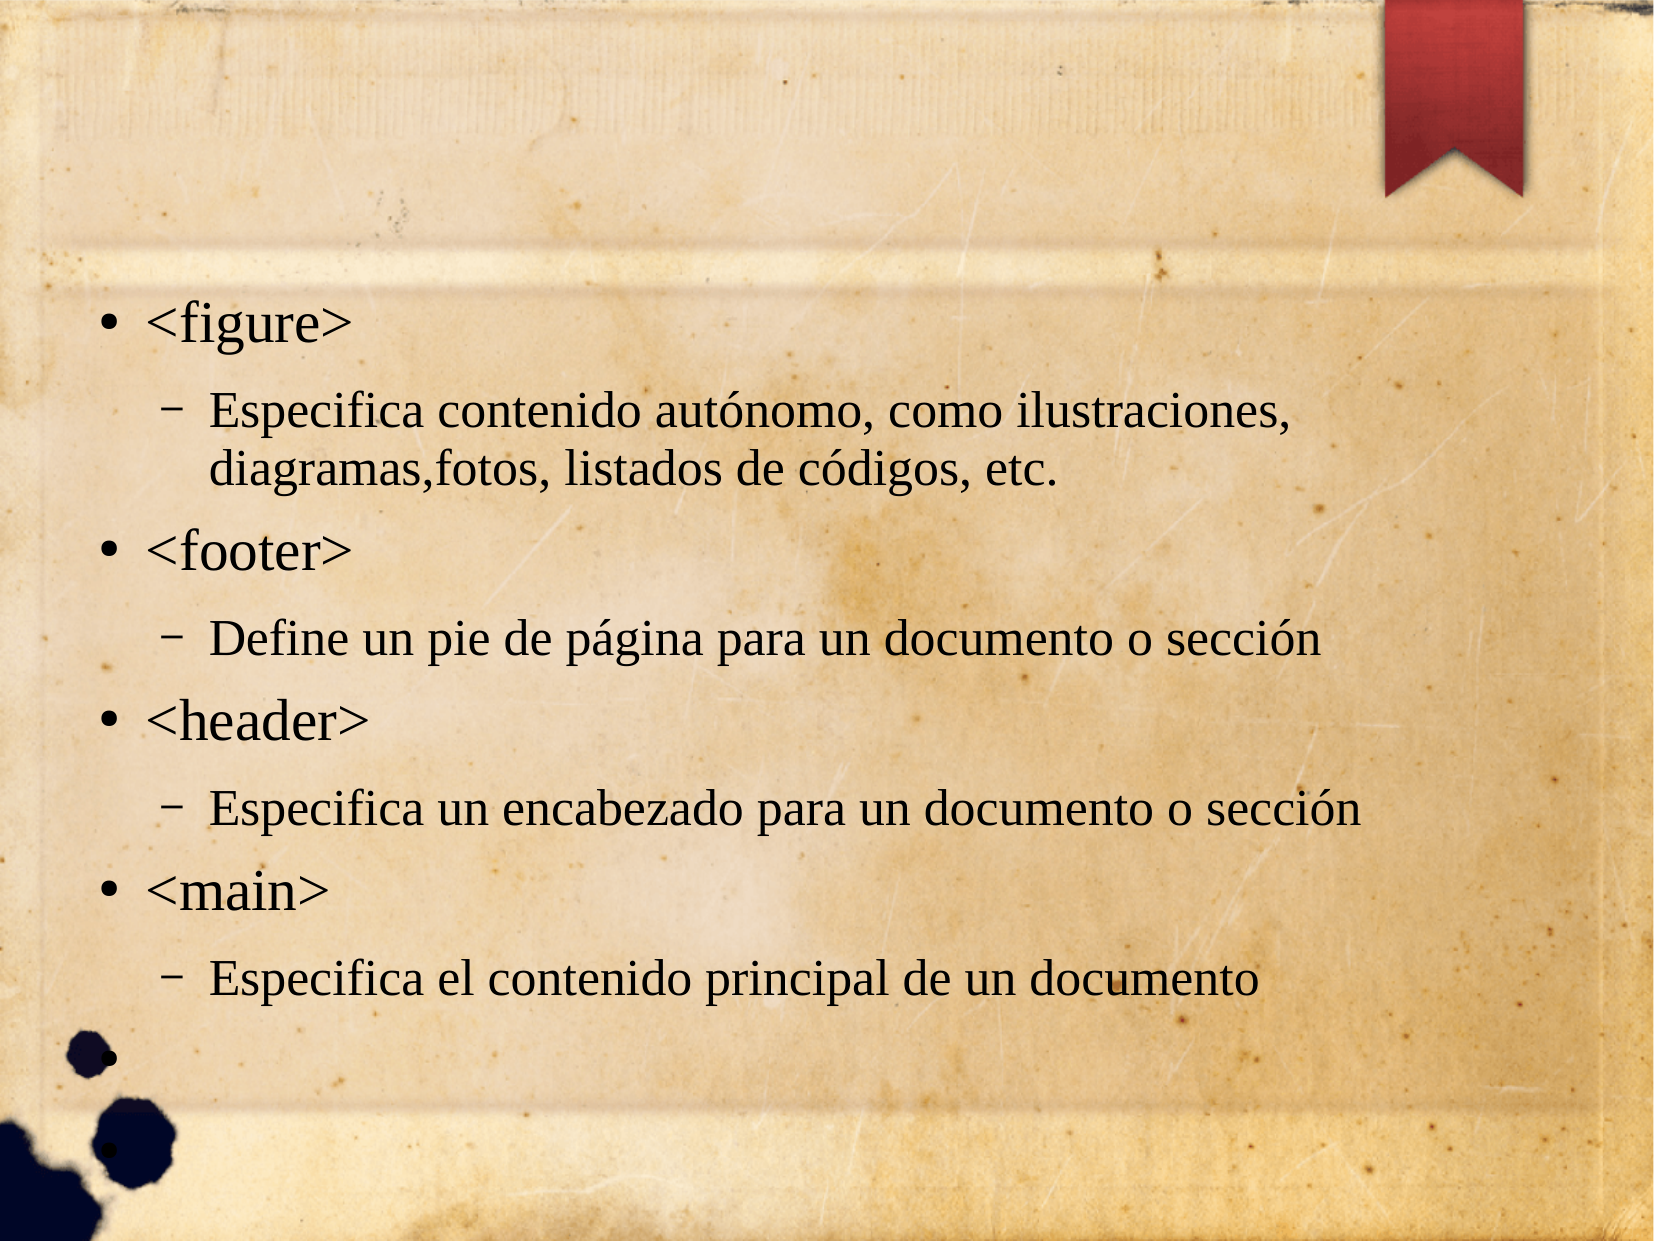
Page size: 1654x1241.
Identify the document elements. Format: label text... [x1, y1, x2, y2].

picture [0, 0, 1654, 1241]
list <figure> Especifica contenido autónomo, como ilustraciones, diagramas,fotos, listados de códigos, etc. <footer> Define un pie de página para un documento o sección <header> Especifica un encabezado para un documento o sección <main> Especifica el contenido principal de un documento [82, 290, 1538, 1010]
